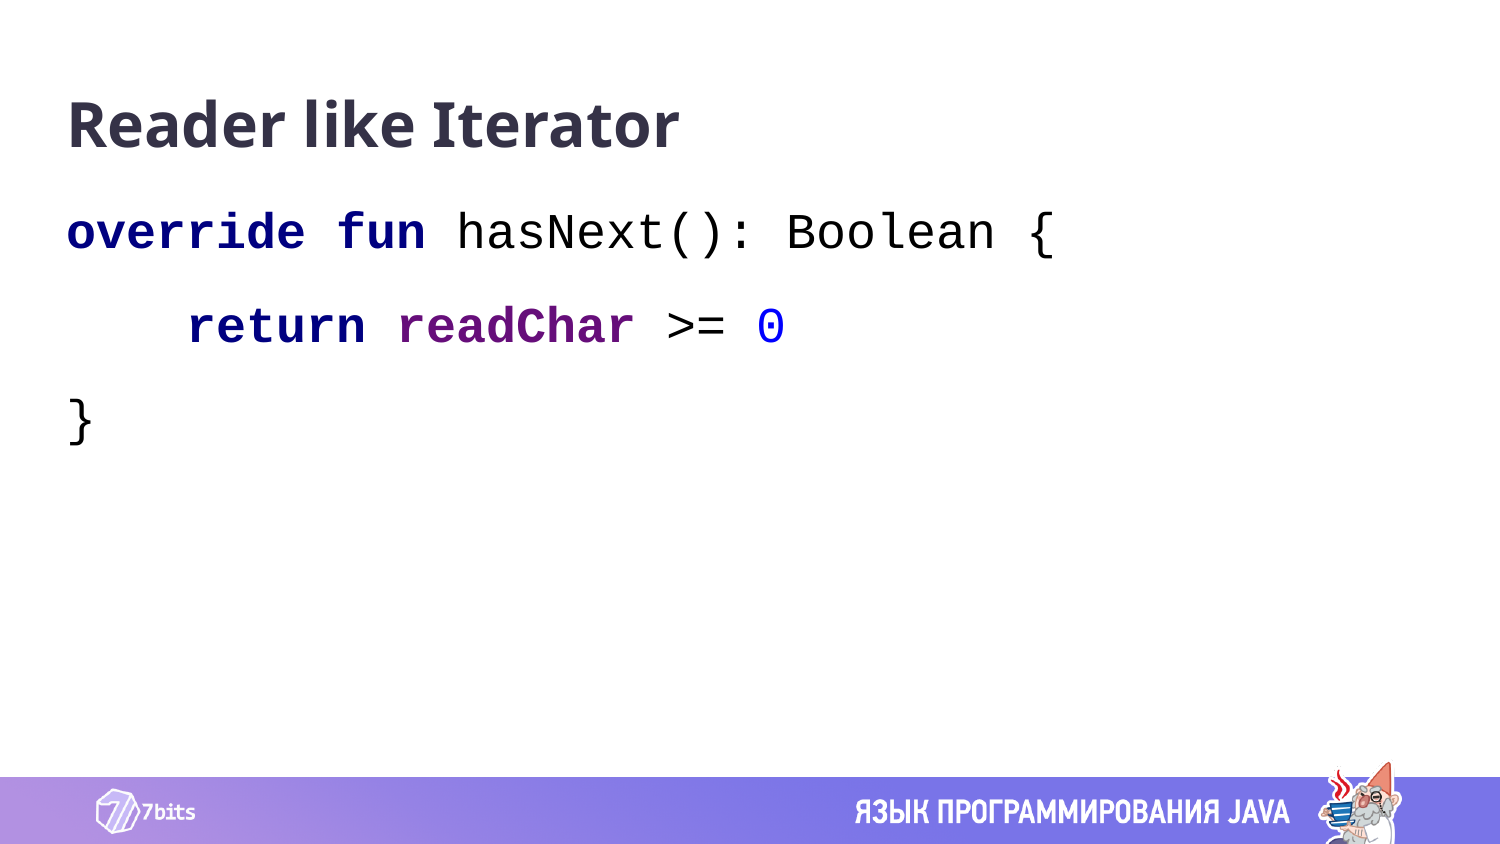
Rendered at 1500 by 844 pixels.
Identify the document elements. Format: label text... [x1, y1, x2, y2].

picture [0, 717, 1500, 844]
list override fun hasNext(): Boolean { return readChar >= 0 } [51, 184, 1449, 745]
title Reader like Iterator [51, 69, 1449, 164]
